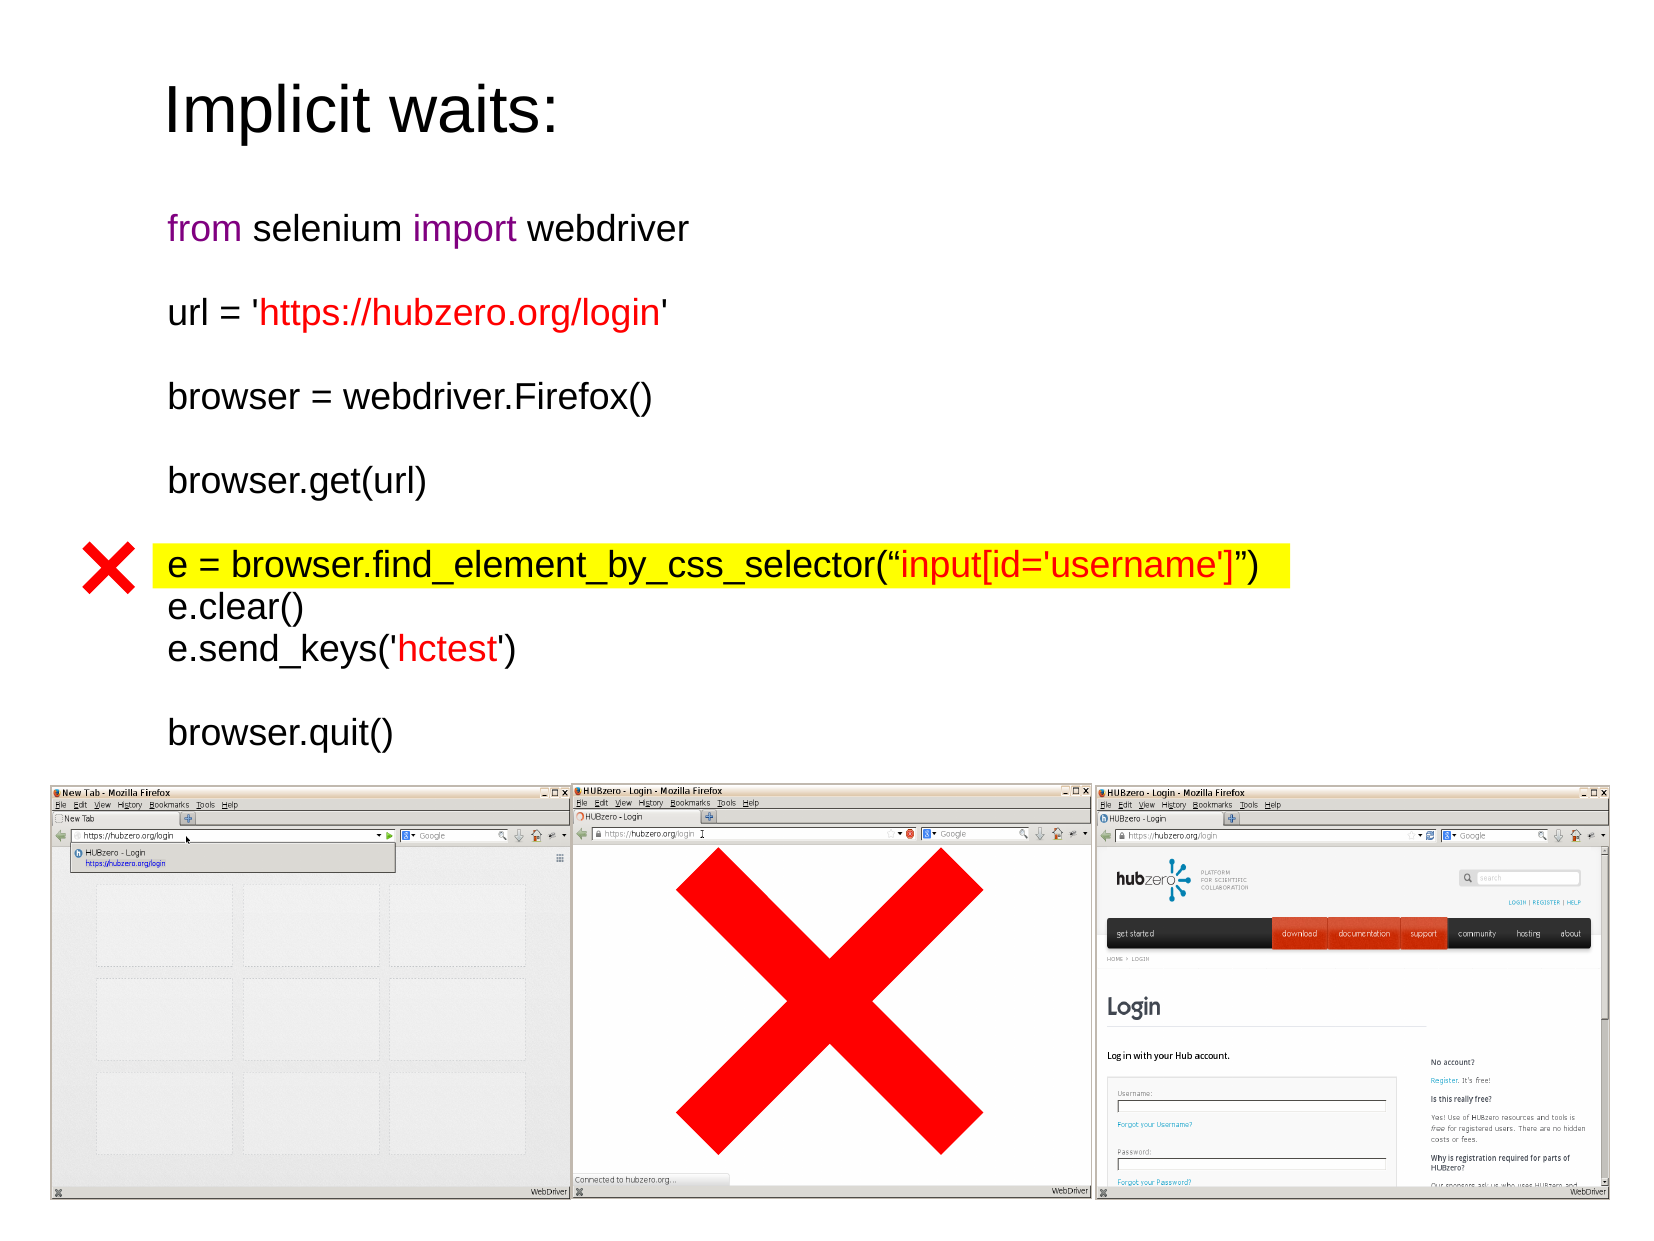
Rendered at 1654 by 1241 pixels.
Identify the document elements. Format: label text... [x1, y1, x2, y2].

picture [50, 783, 1092, 1201]
text_box from selenium import webdriver url = 'https://hubzero.org/login' browser = webdriver.Firefox() browser.get(url) e = browser.find_element_by_css_selector(“input[id='username']”) e.clear() e.send_keys('hctest') browser.quit() [152, 200, 1501, 803]
text_box [675, 847, 984, 1156]
picture [1095, 785, 1610, 1201]
text_box [82, 541, 136, 595]
text_box Implicit waits: [149, 64, 576, 155]
